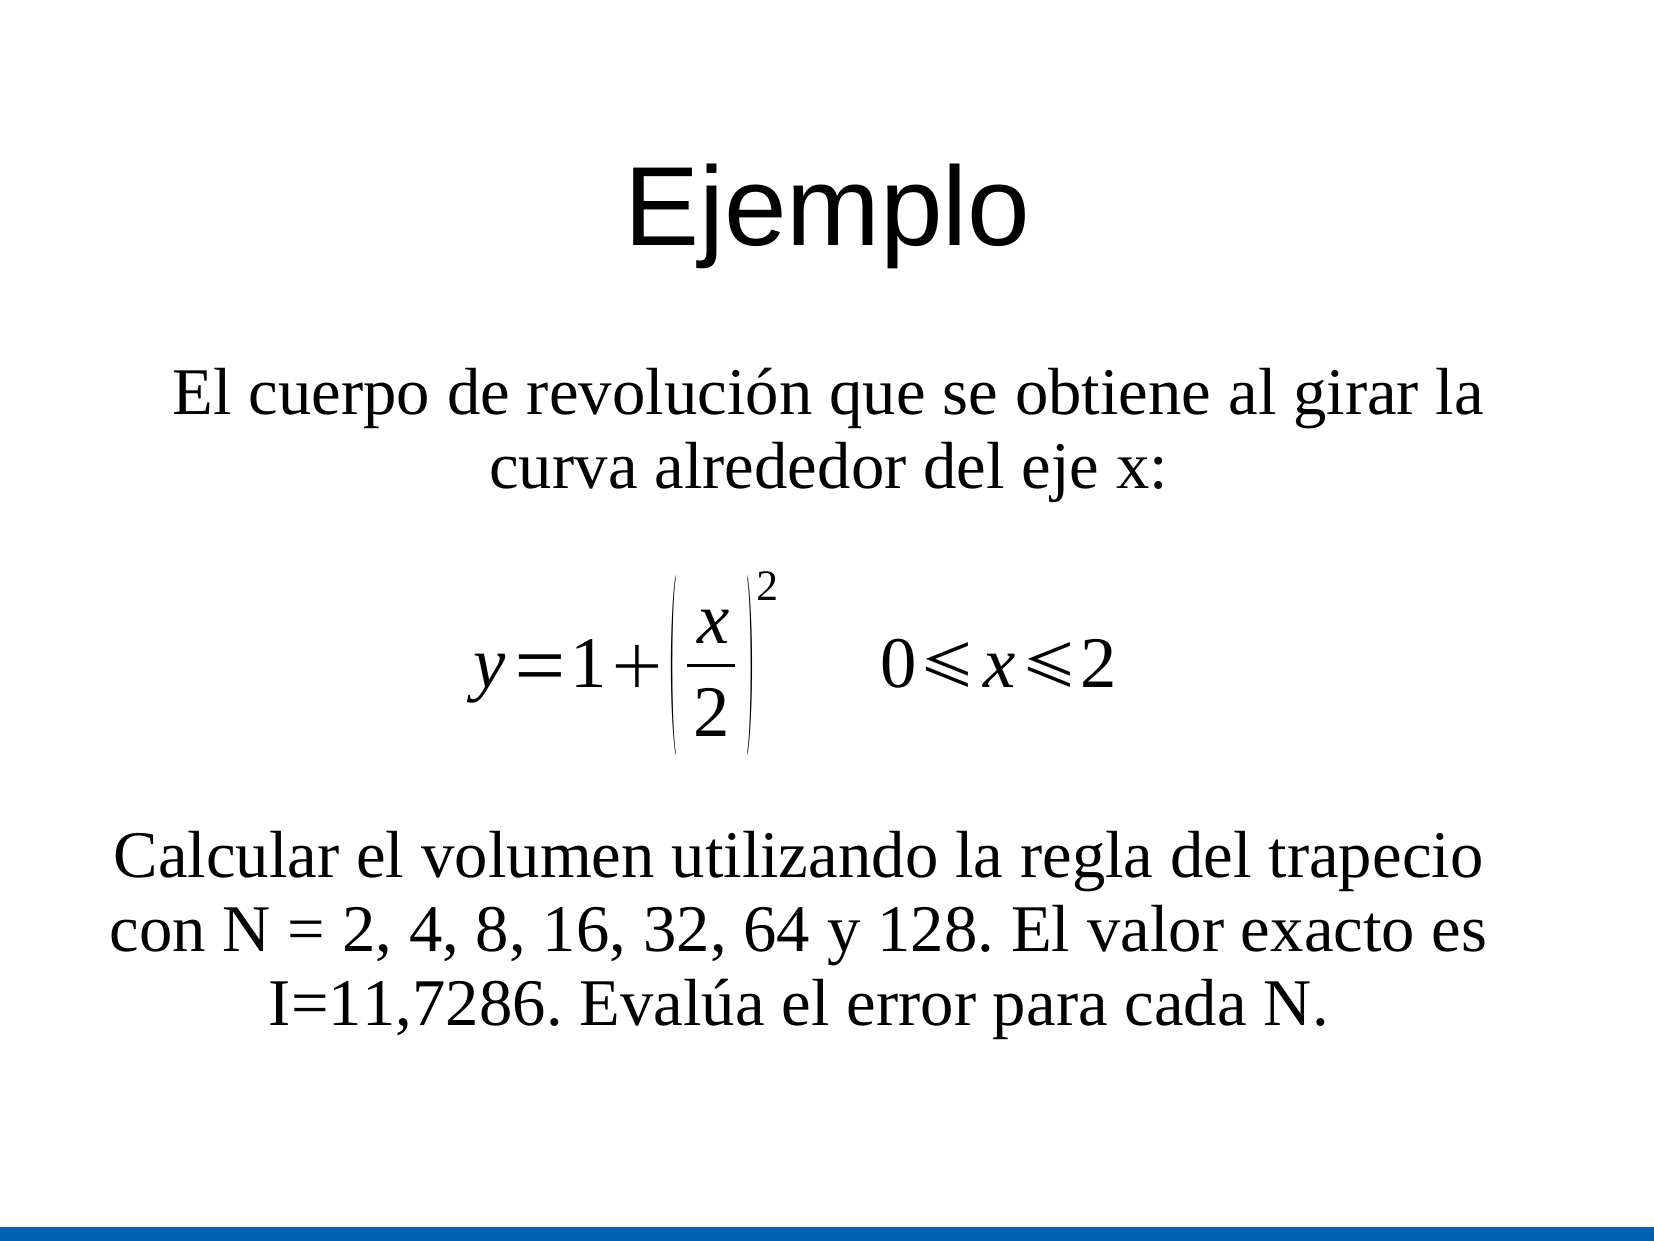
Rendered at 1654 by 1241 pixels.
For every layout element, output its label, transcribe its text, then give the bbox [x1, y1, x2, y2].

chart [458, 561, 1123, 761]
text_box Calcular el volumen utilizando la regla del trapecio con N = 2, 4, 8, 16, 32, 64 y 128. El valor exacto es I=11,7286. Evalúa el error para cada N. [93, 807, 1506, 1051]
text_box El cuerpo de revolución que se obtiene al girar la curva alrededor del eje x: [123, 324, 1536, 534]
title Ejemplo [121, 110, 1534, 303]
